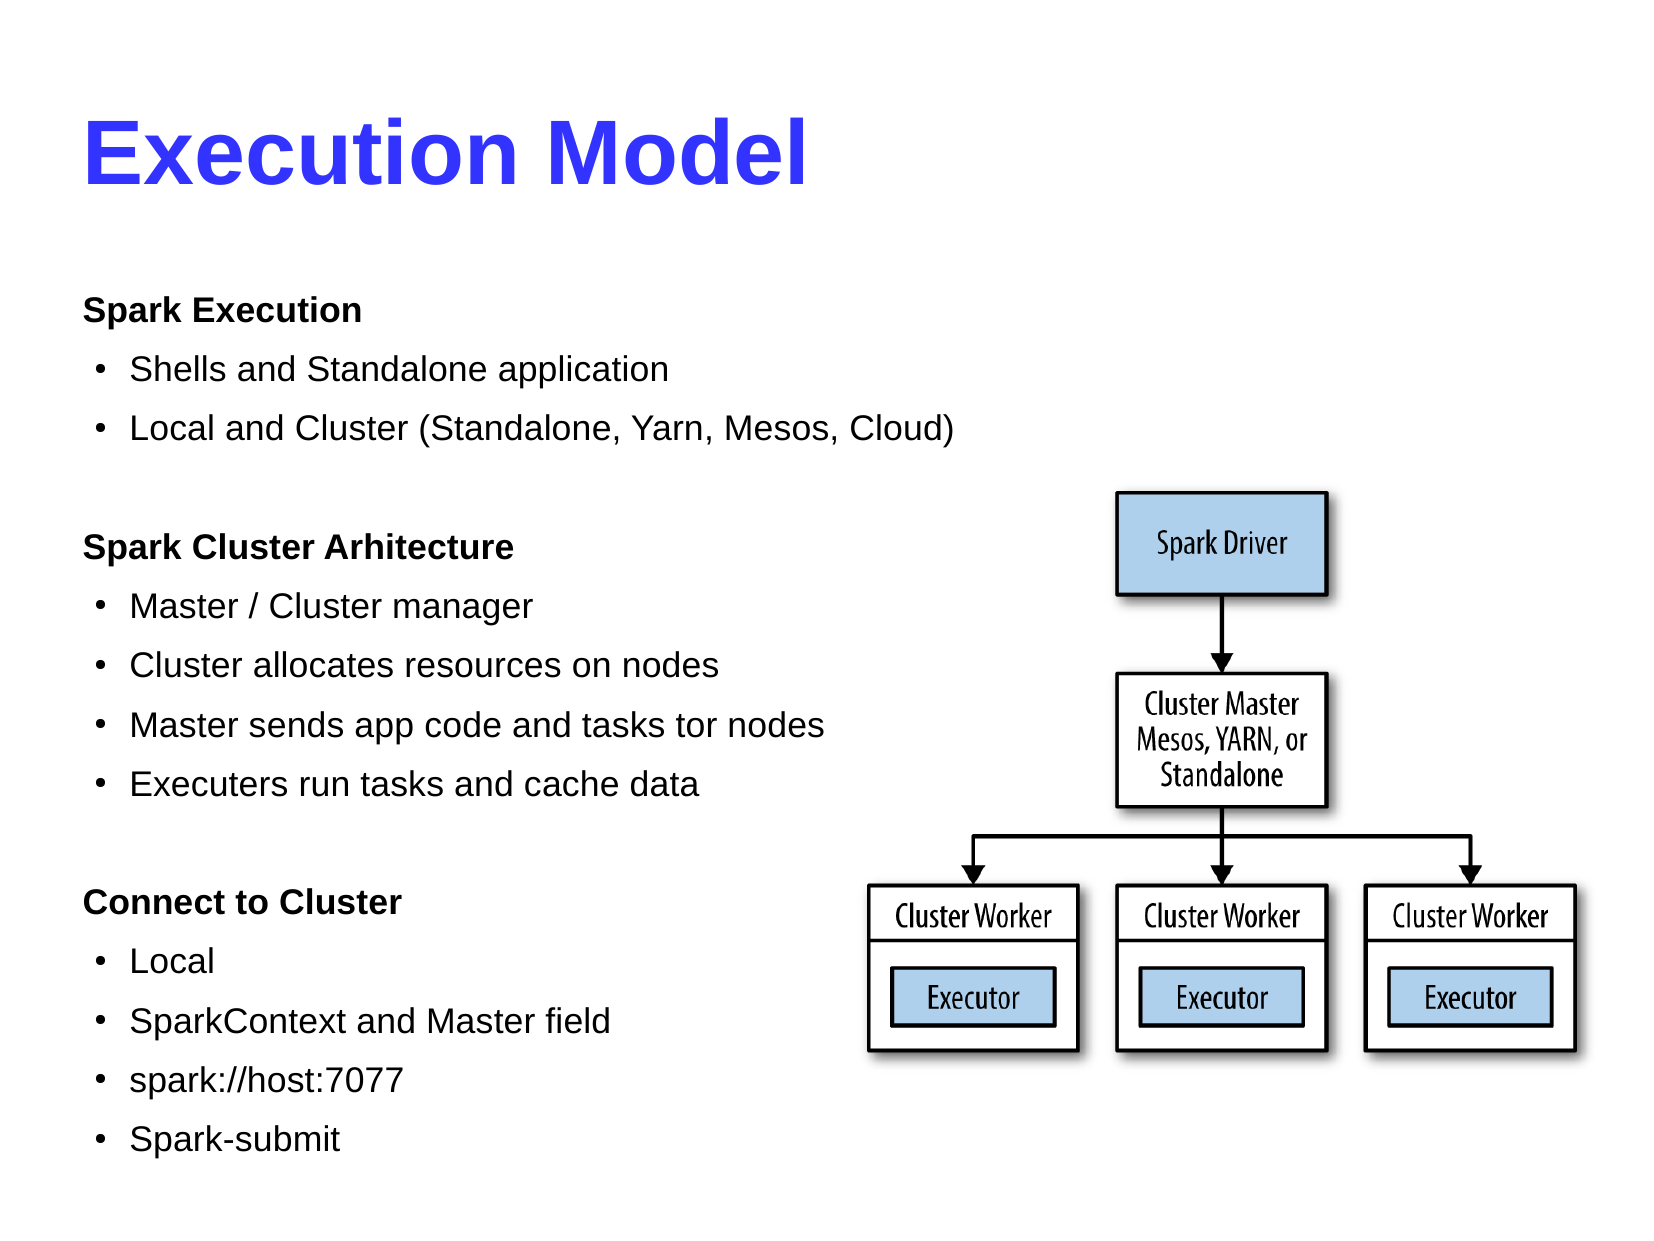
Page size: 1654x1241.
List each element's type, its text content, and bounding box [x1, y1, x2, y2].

list Spark Execution Shells and Standalone application Local and Cluster (Standalone, Yarn, Mesos, Cloud) Spark Cluster Arhitecture Master / Cluster manager Cluster allocates resources on nodes Master sends app code and tasks tor nodes Executers run tasks and cache data Connect to Cluster Local SparkContext and Master field spark://host:7077 Spark-submit [82, 290, 1571, 1171]
picture [1571, 479, 1600, 1075]
title Execution Model [82, 49, 1571, 257]
